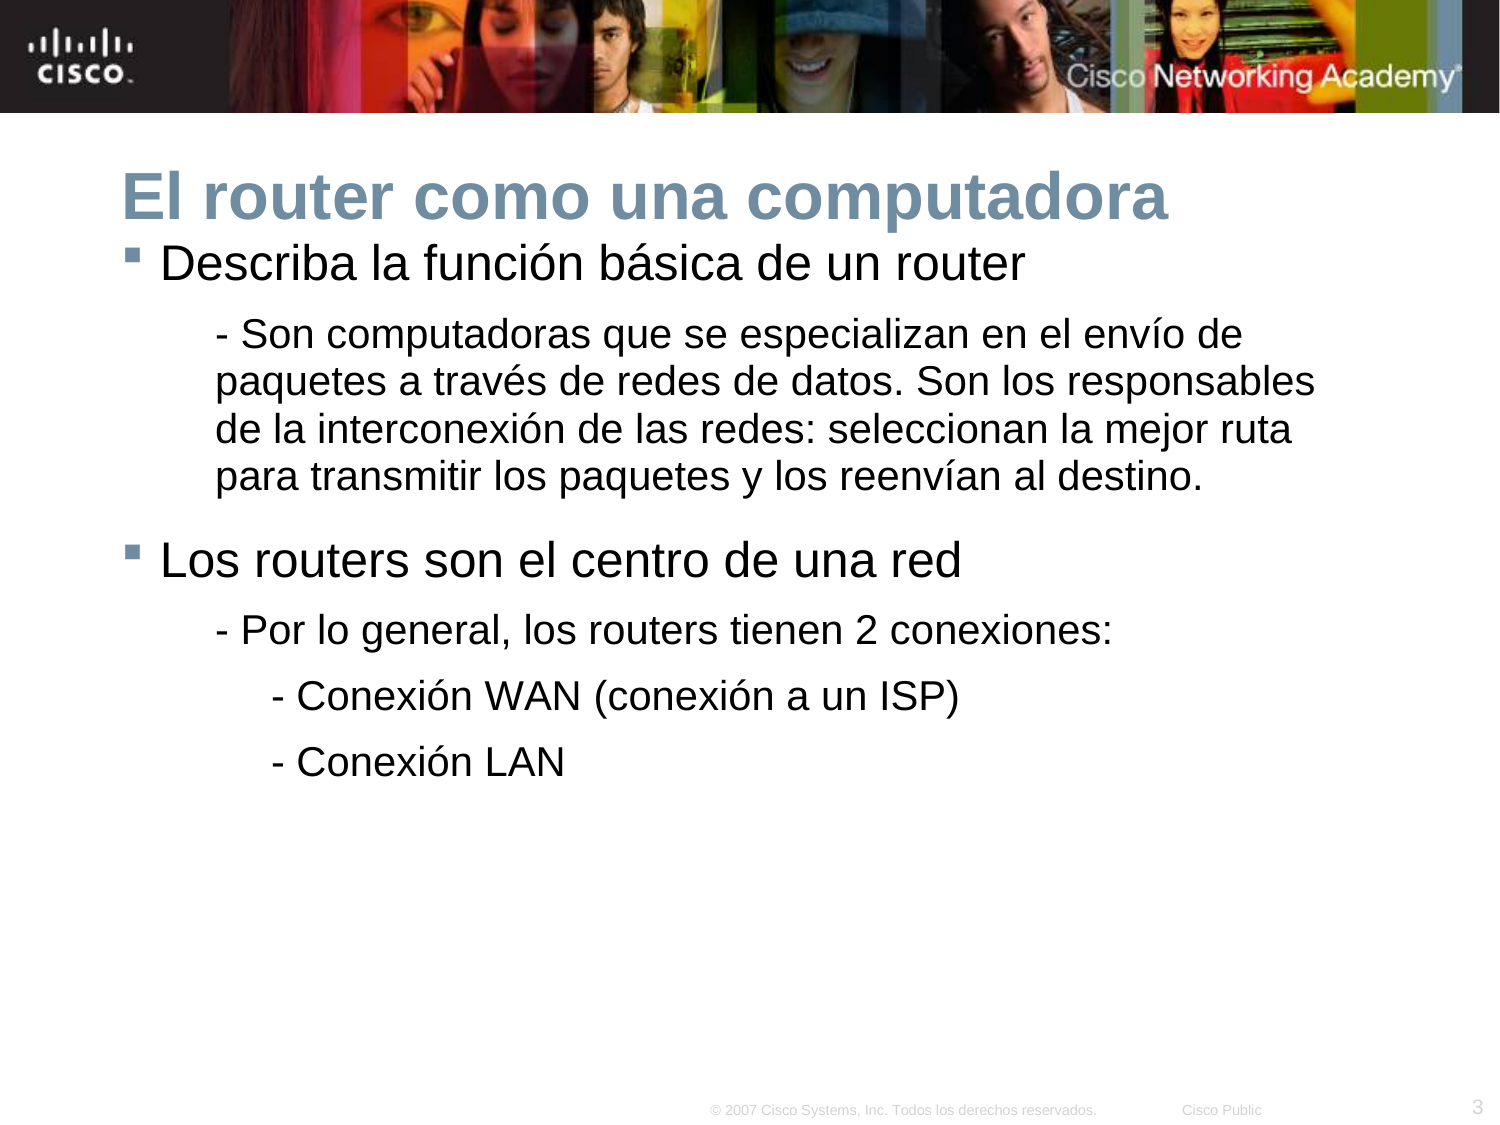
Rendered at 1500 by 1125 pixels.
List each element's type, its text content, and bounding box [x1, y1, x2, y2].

picture [0, 0, 1500, 113]
list Describa la función básica de un router - Son computadoras que se especializan en el envío de paquetes a través de redes de datos. Son los responsables de la interconexión de las redes: seleccionan la mejor ruta para transmitir los paquetes y los reenvían al destino. Los routers son el centro de una red - Por lo general, los routers tienen 2 conexiones: - Conexión WAN (conexión a un ISP) - Conexión LAN [107, 228, 1411, 1062]
title El router como una computadora [107, 102, 1444, 241]
